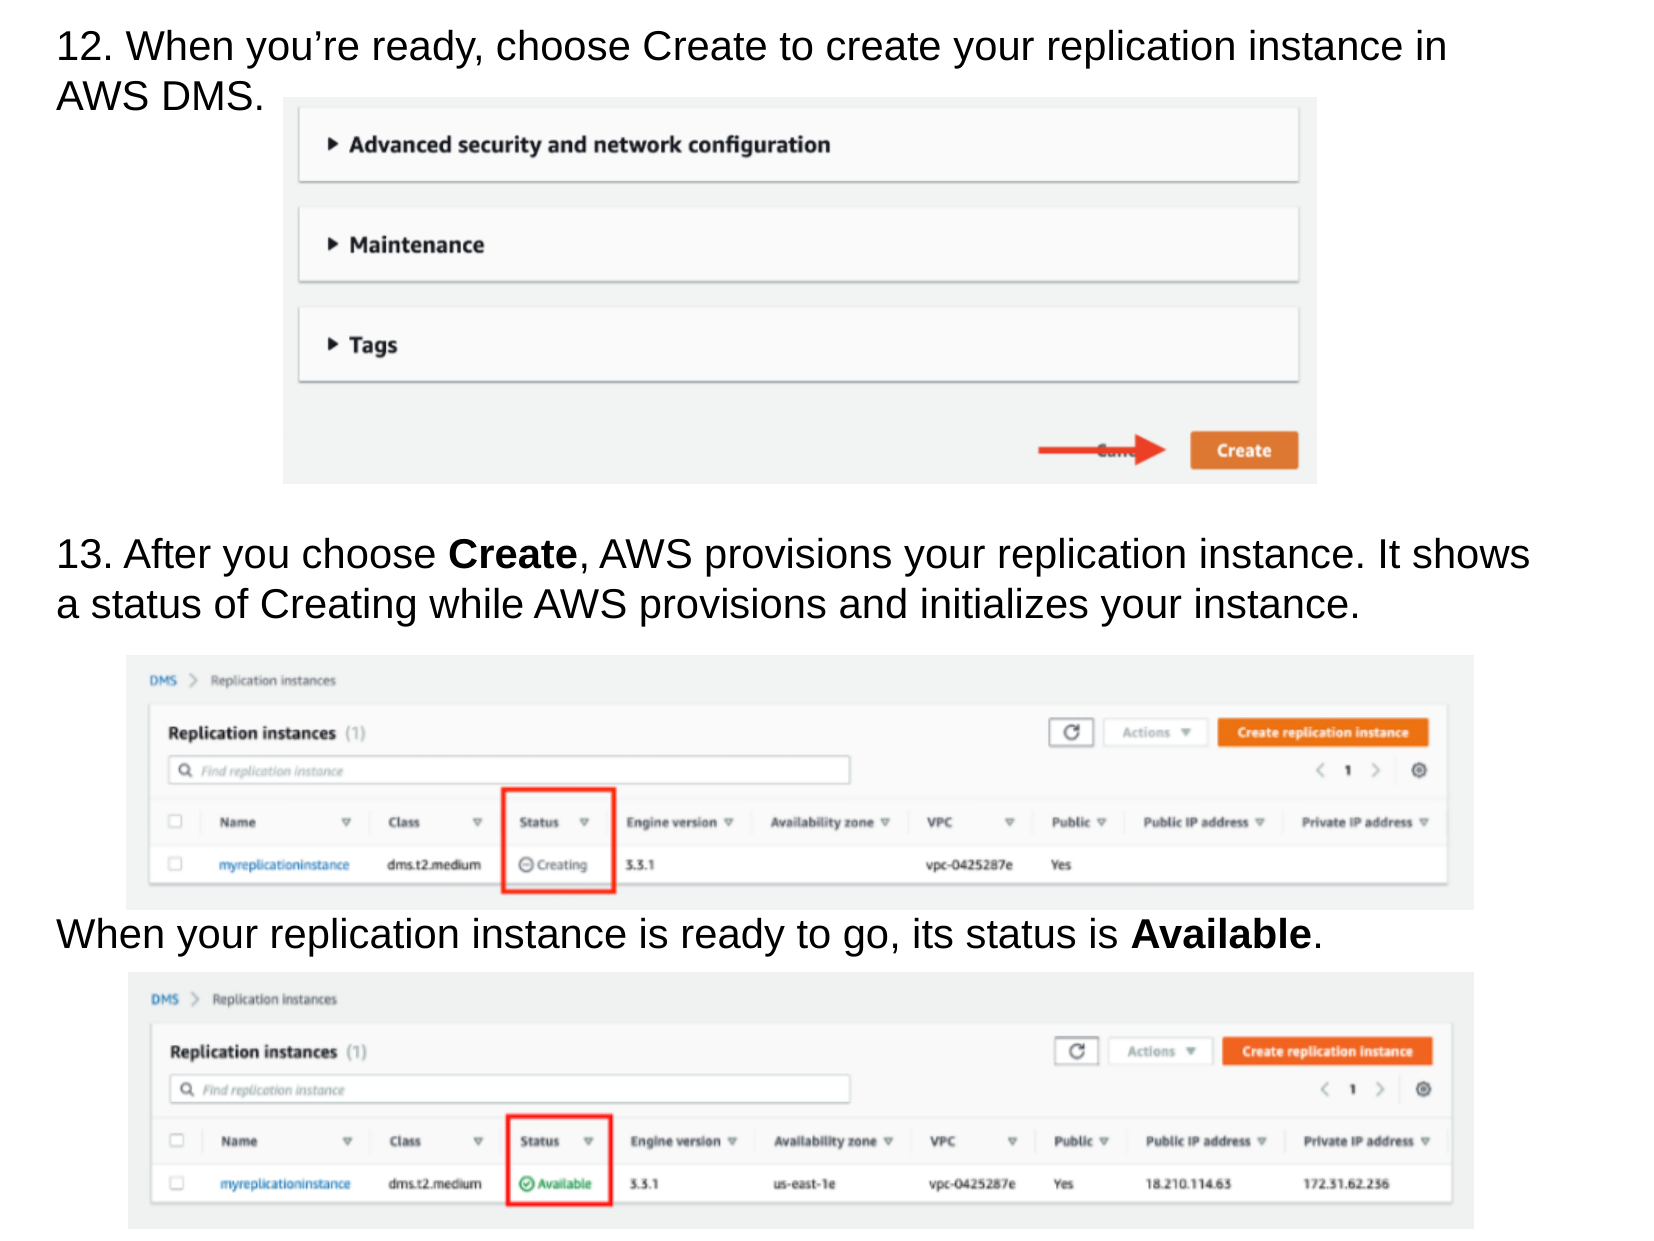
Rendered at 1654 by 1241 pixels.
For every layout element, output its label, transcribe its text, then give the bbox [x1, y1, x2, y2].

text_box 13. After you choose Create, AWS provisions your replication instance. It shows a status of Creating while AWS provisions and initializes your instance. [55, 526, 1545, 655]
text_box 12. When you’re ready, choose Create to create your replication instance in AWS DMS. [55, 18, 1545, 146]
picture [126, 655, 1474, 907]
picture [128, 972, 1474, 1229]
picture [283, 97, 1317, 484]
text_box When your replication instance is ready to go, its status is Available. [55, 907, 1545, 968]
